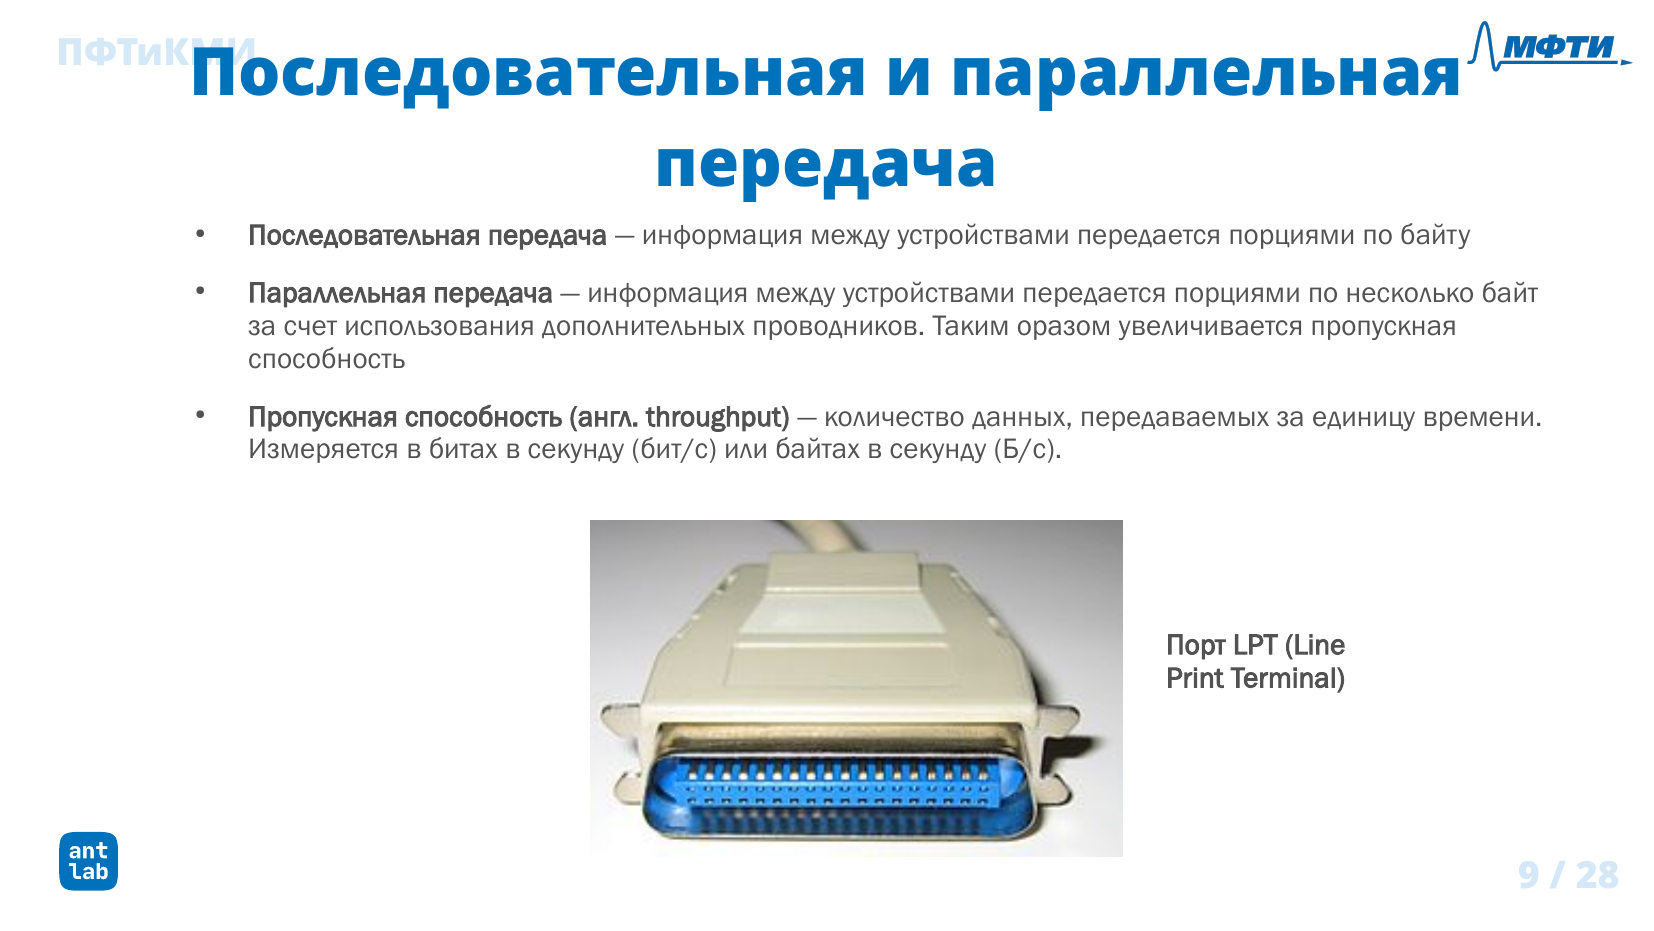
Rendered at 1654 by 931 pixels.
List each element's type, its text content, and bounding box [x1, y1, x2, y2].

picture [1446, 0, 1654, 93]
text_box Порт LPT (Line Print Terminal) [1151, 620, 1388, 709]
picture [590, 520, 1123, 857]
list Последовательная передача — информация между устройствами передается порциями по байту Параллельная передача — информация между устройствами передается порциями по несколько байт за счет использования дополнительных проводников. Таким оразом увеличивается пропускная способность Пропускная способность (англ. throughput) — количество данных, передаваемых за единицу времени. Измеряется в битах в секунду (бит/с) или байтах в секунду (Б/с). [177, 217, 1571, 502]
title Последовательная и параллельная передача [82, 20, 1571, 209]
